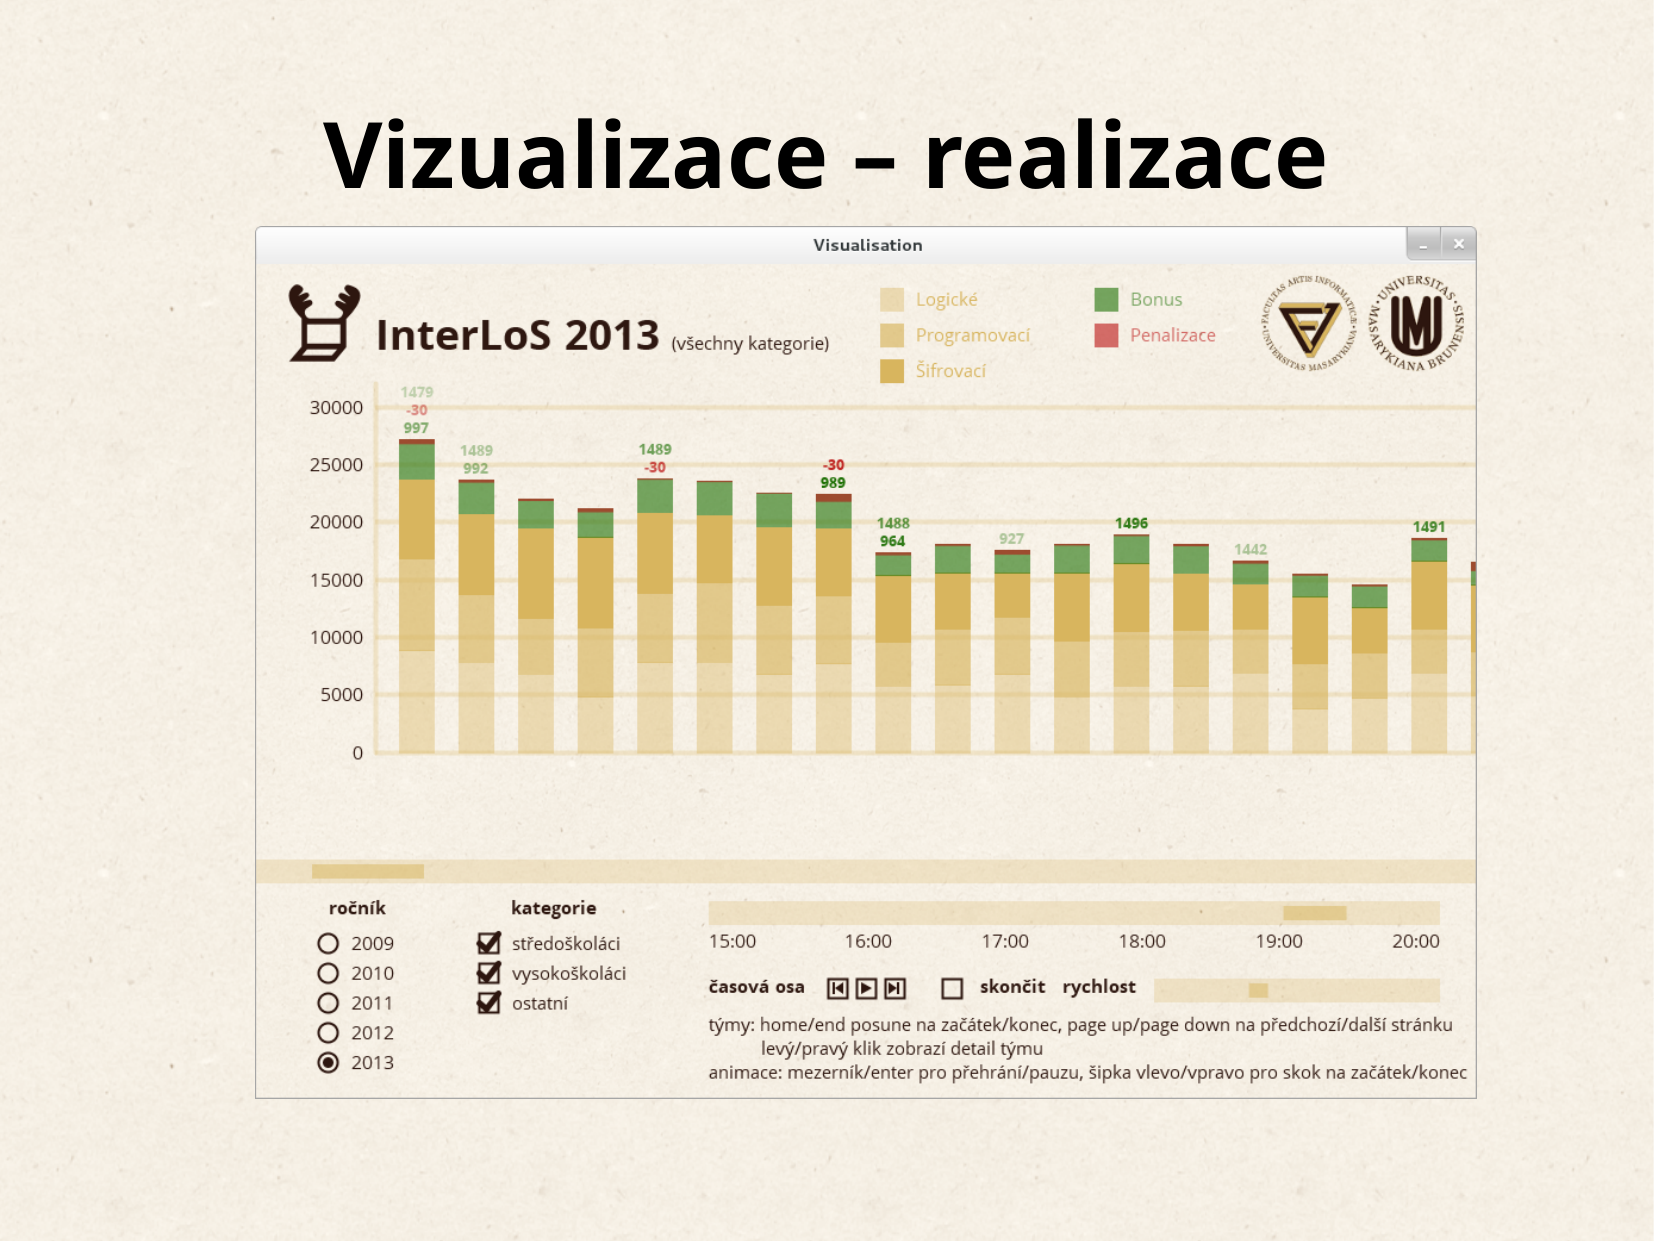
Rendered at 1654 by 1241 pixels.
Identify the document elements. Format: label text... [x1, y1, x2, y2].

picture [0, 0, 1654, 1241]
title Vizualizace – realizace [82, 49, 1571, 257]
